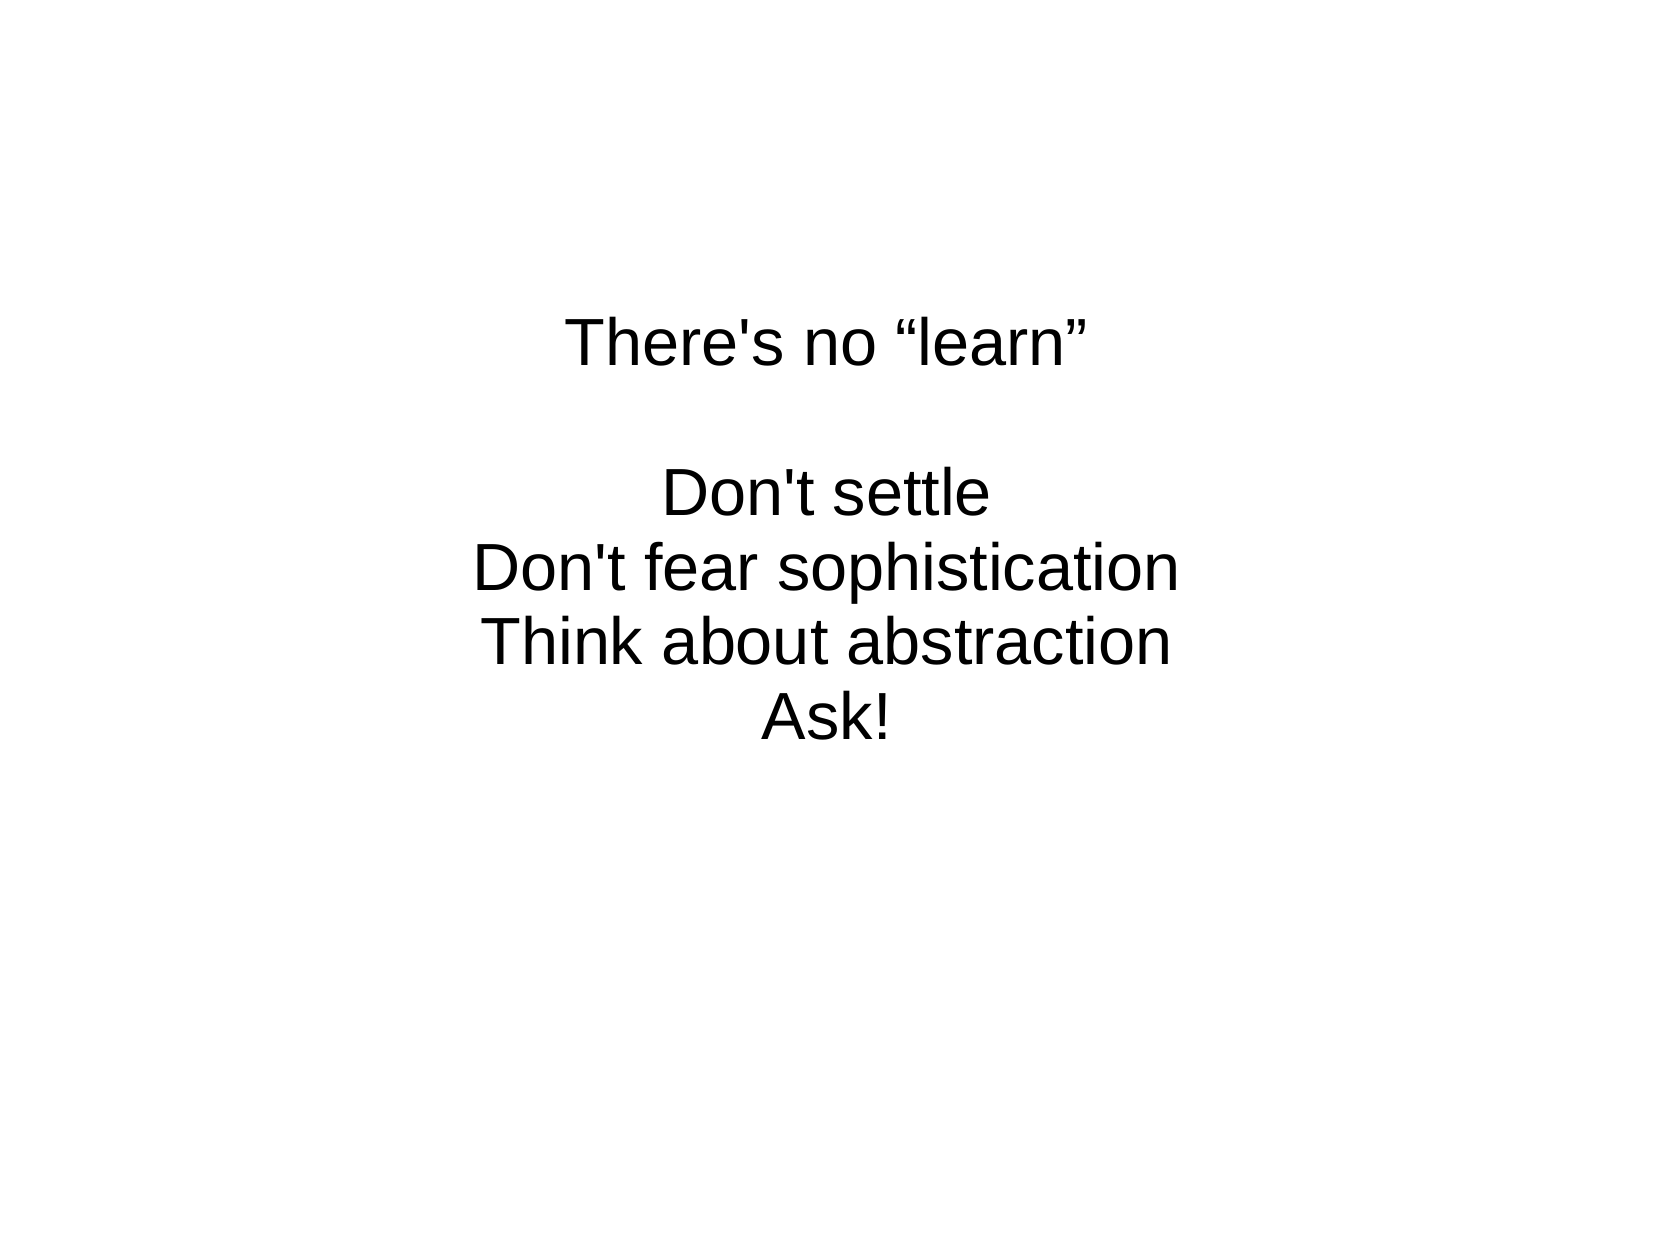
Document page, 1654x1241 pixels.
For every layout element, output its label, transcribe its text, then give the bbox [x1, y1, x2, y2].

subtitle There's no “learn” Don't settle Don't fear sophistication Think about abstraction Ask! [82, 49, 1571, 1010]
